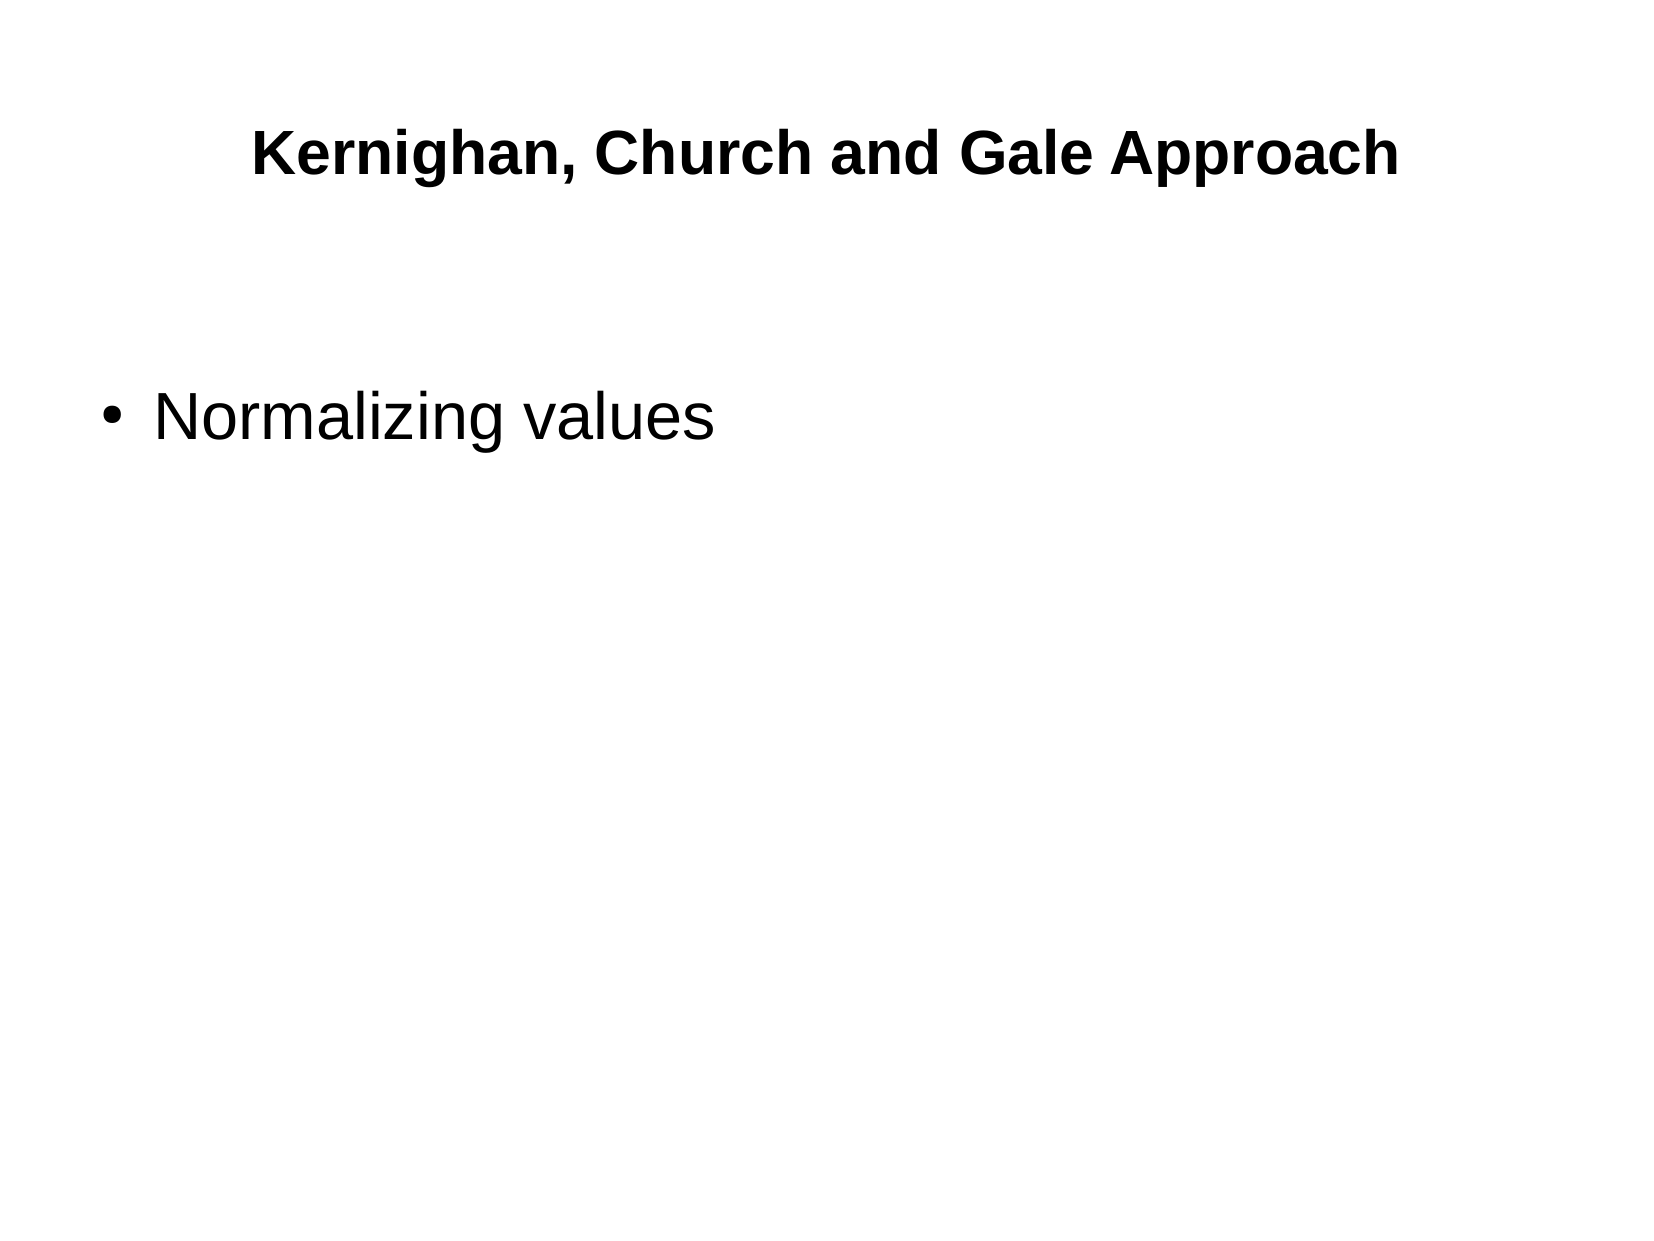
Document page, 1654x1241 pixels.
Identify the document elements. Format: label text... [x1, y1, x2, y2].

title Kernighan, Church and Gale Approach [82, 49, 1571, 257]
list Normalizing values [82, 290, 1538, 1010]
